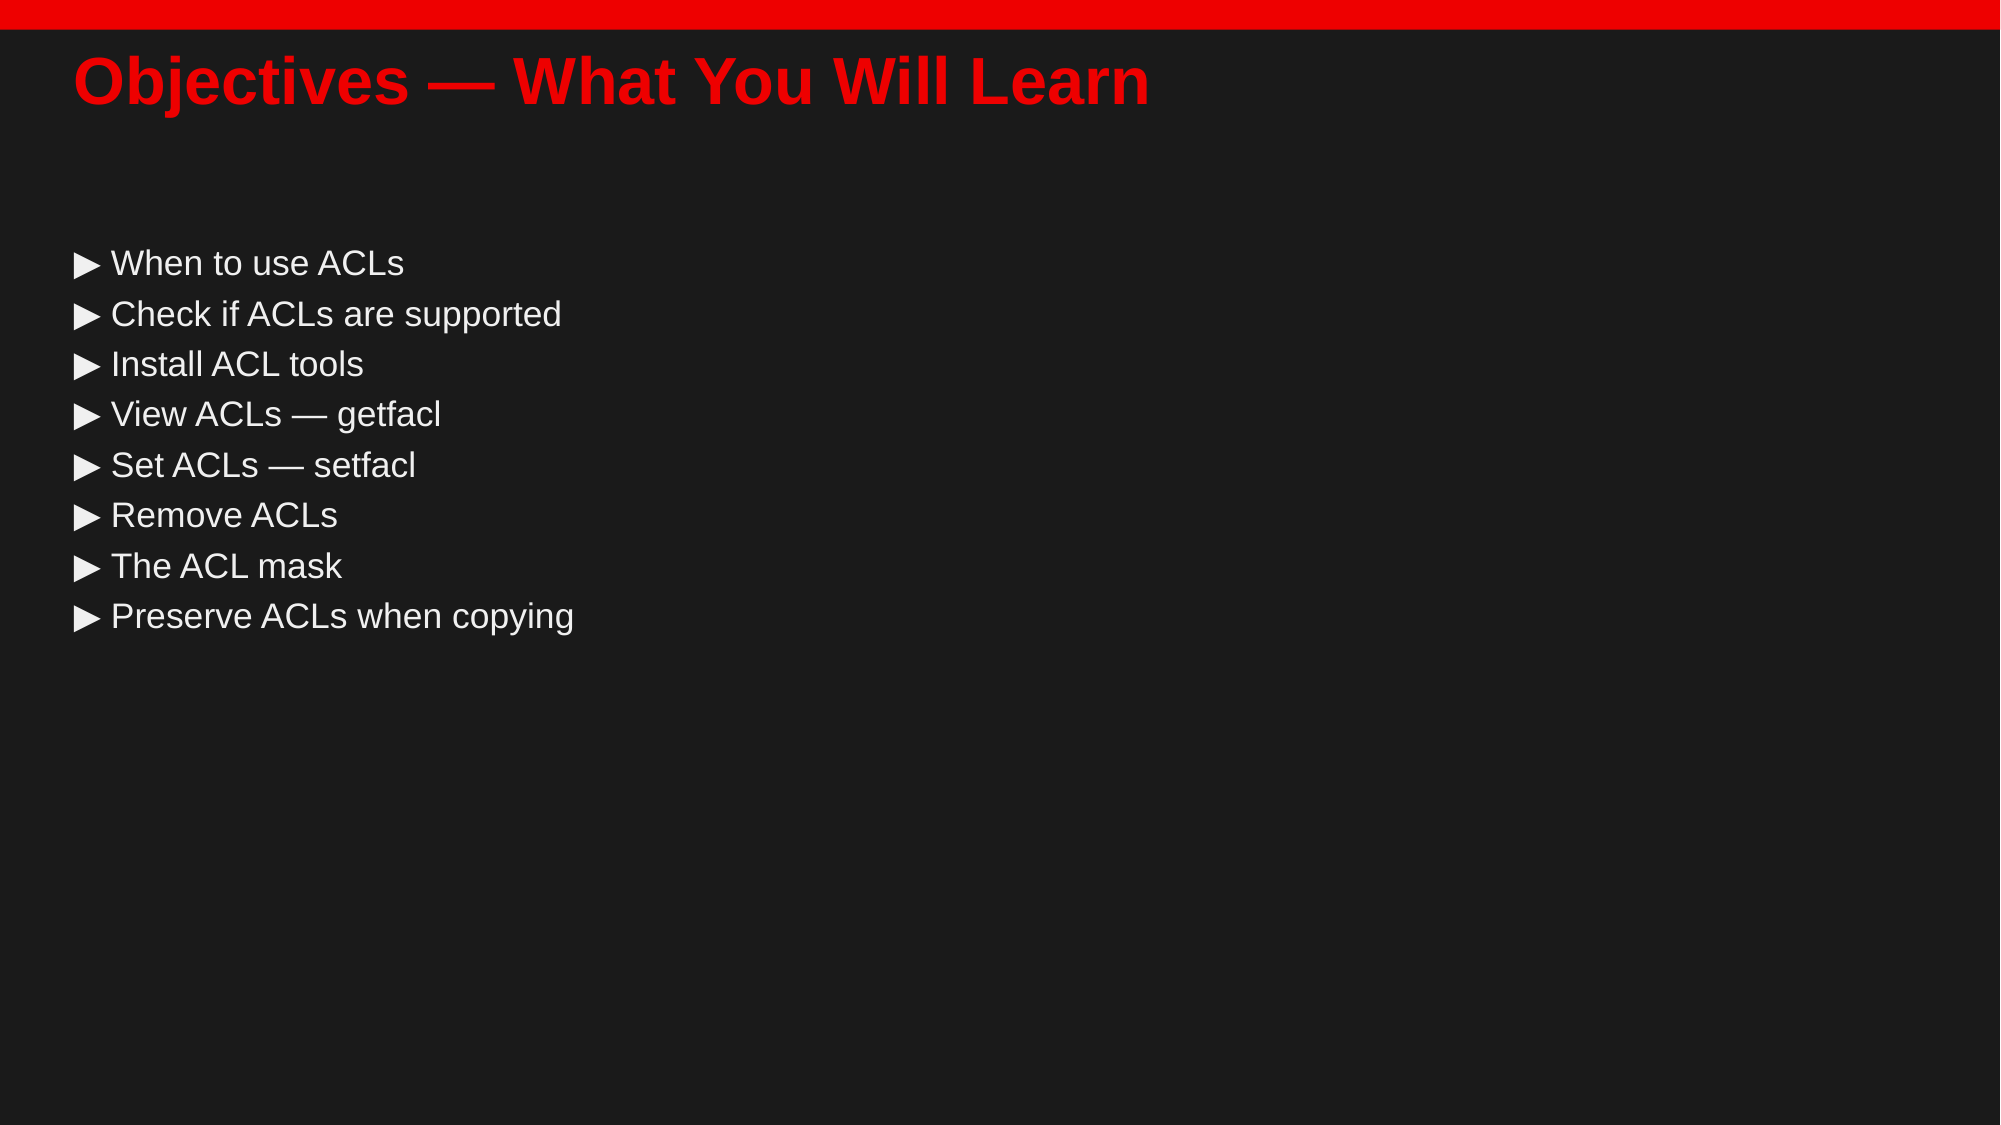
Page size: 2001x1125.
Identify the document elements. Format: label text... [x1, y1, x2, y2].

text_box [0, 0, 2001, 30]
text_box ▶ When to use ACLs ▶ Check if ACLs are supported ▶ Install ACL tools ▶ View ACLs — getfacl ▶ Set ACLs — setfacl ▶ Remove ACLs ▶ The ACL mask ▶ Preserve ACLs when copying [59, 236, 1942, 1037]
text_box Objectives — What You Will Learn [59, 36, 1942, 208]
